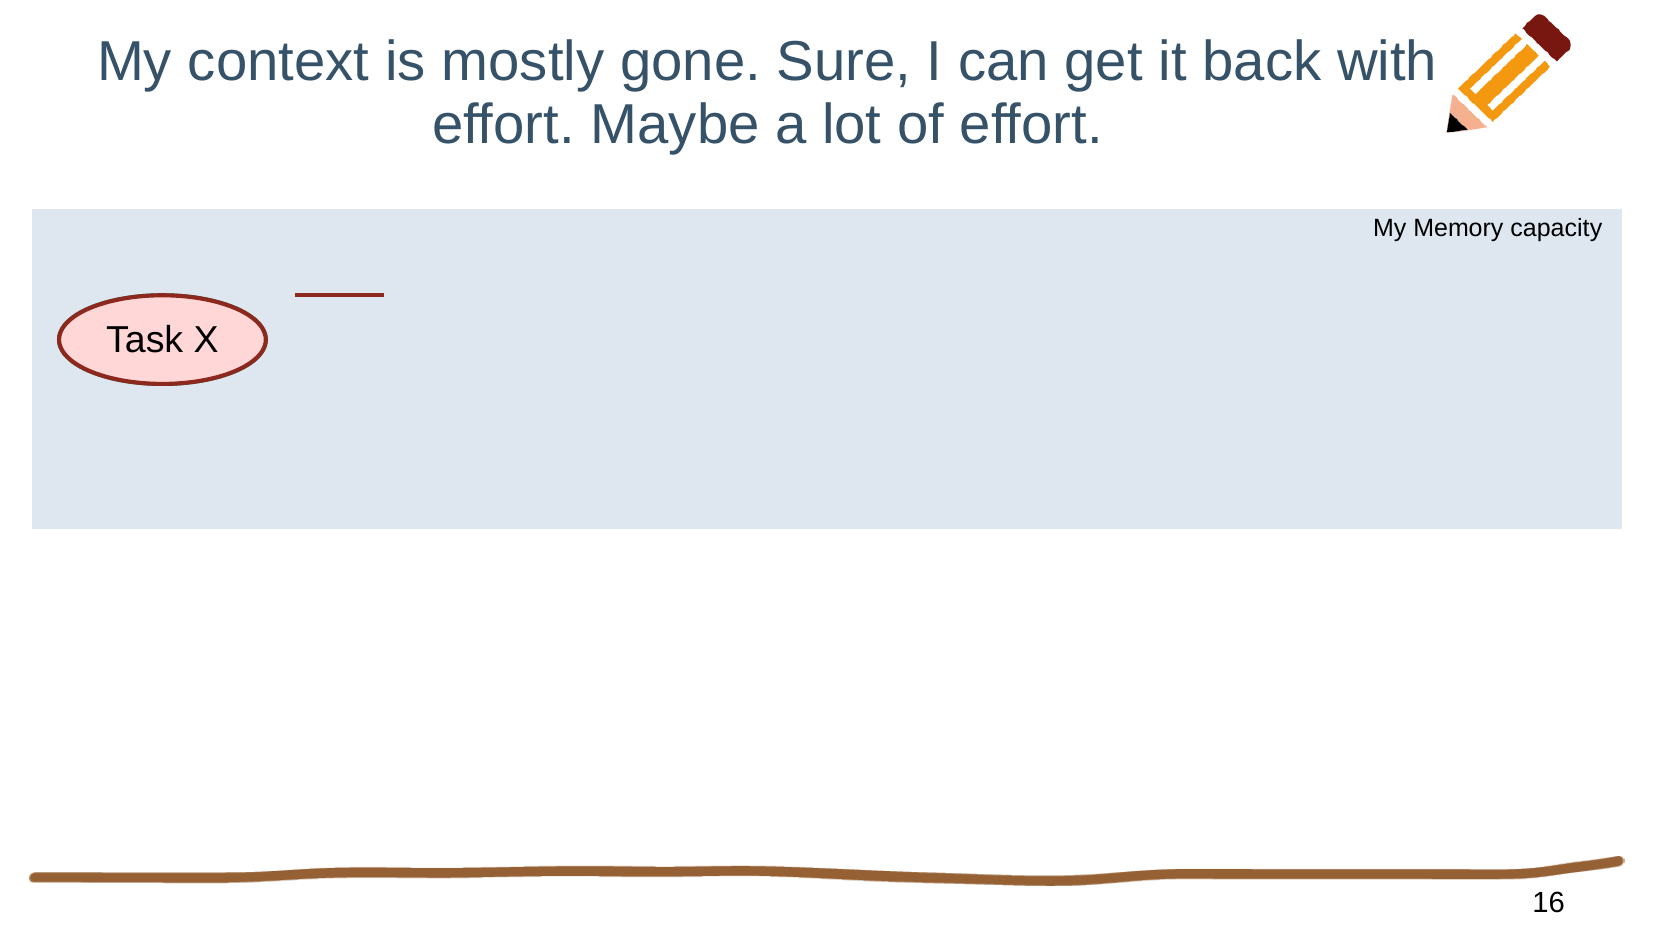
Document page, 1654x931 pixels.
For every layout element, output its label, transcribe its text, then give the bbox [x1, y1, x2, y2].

picture [1446, 14, 1571, 133]
picture [29, 856, 1625, 886]
text_box [29, 206, 1625, 532]
title My context is mostly gone. Sure, I can get it back with effort. Maybe a lot of effort. [88, 29, 1447, 206]
text_box My Memory capacity [1358, 206, 1618, 250]
text_box Task X [59, 295, 266, 384]
